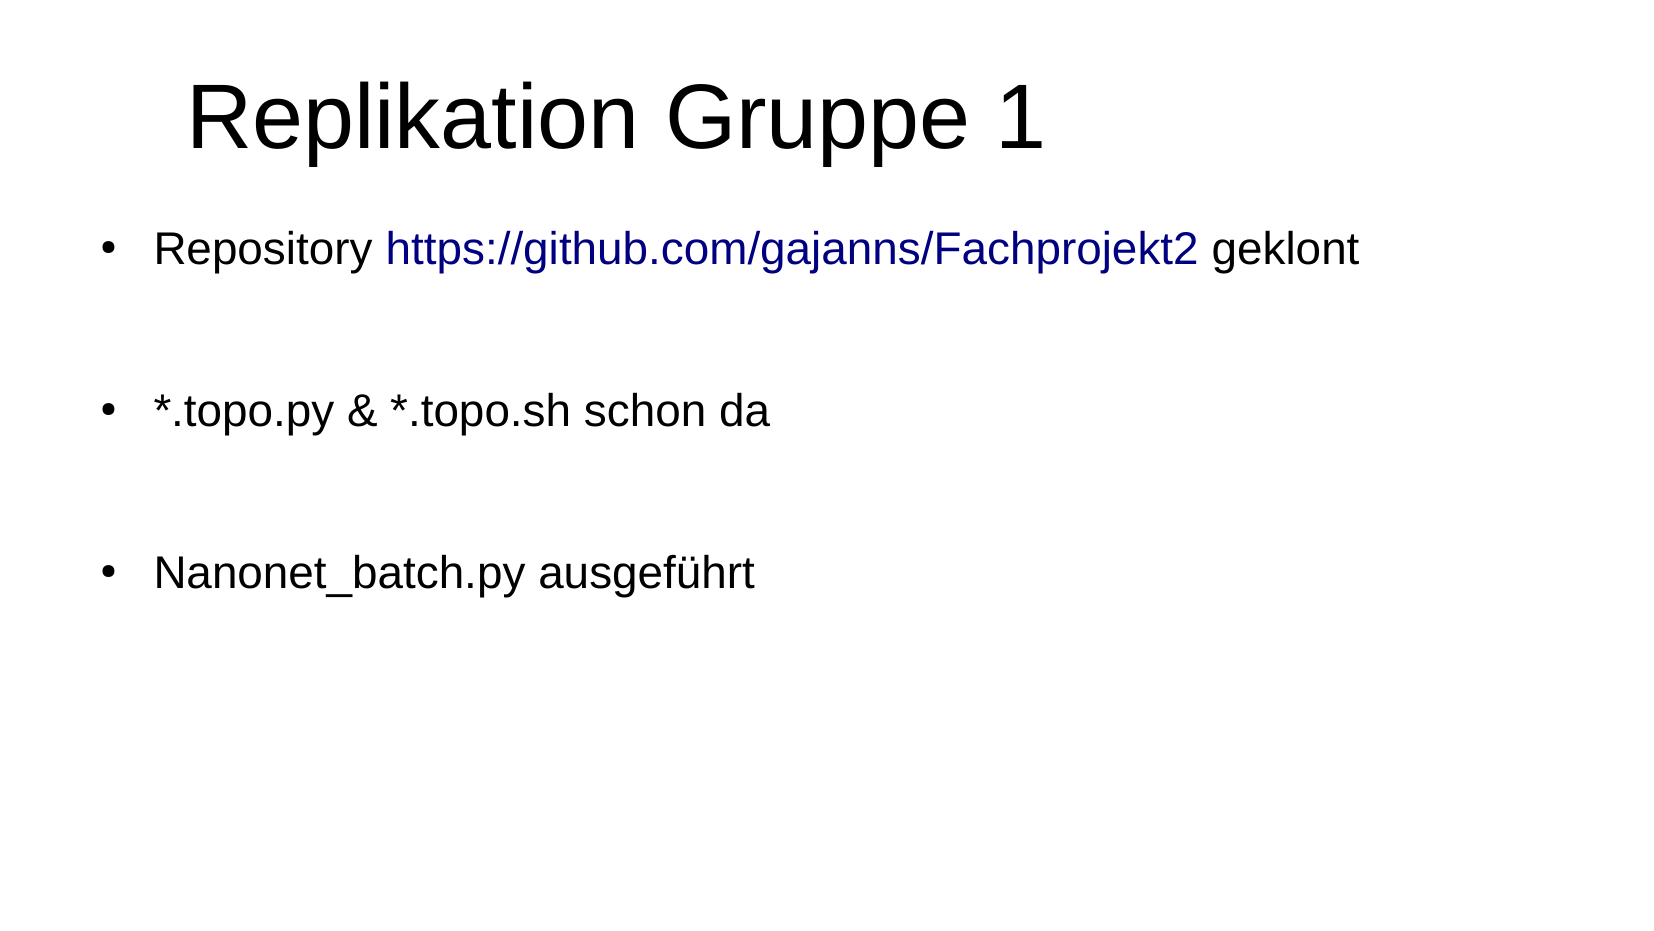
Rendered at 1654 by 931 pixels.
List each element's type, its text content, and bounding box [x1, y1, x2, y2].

list Repository https://github.com/gajanns/Fachprojekt2 geklont *.topo.py & *.topo.sh schon da Nanonet_batch.py ausgeführt [82, 223, 1571, 763]
title Replikation Gruppe 1 [82, 65, 1152, 169]
